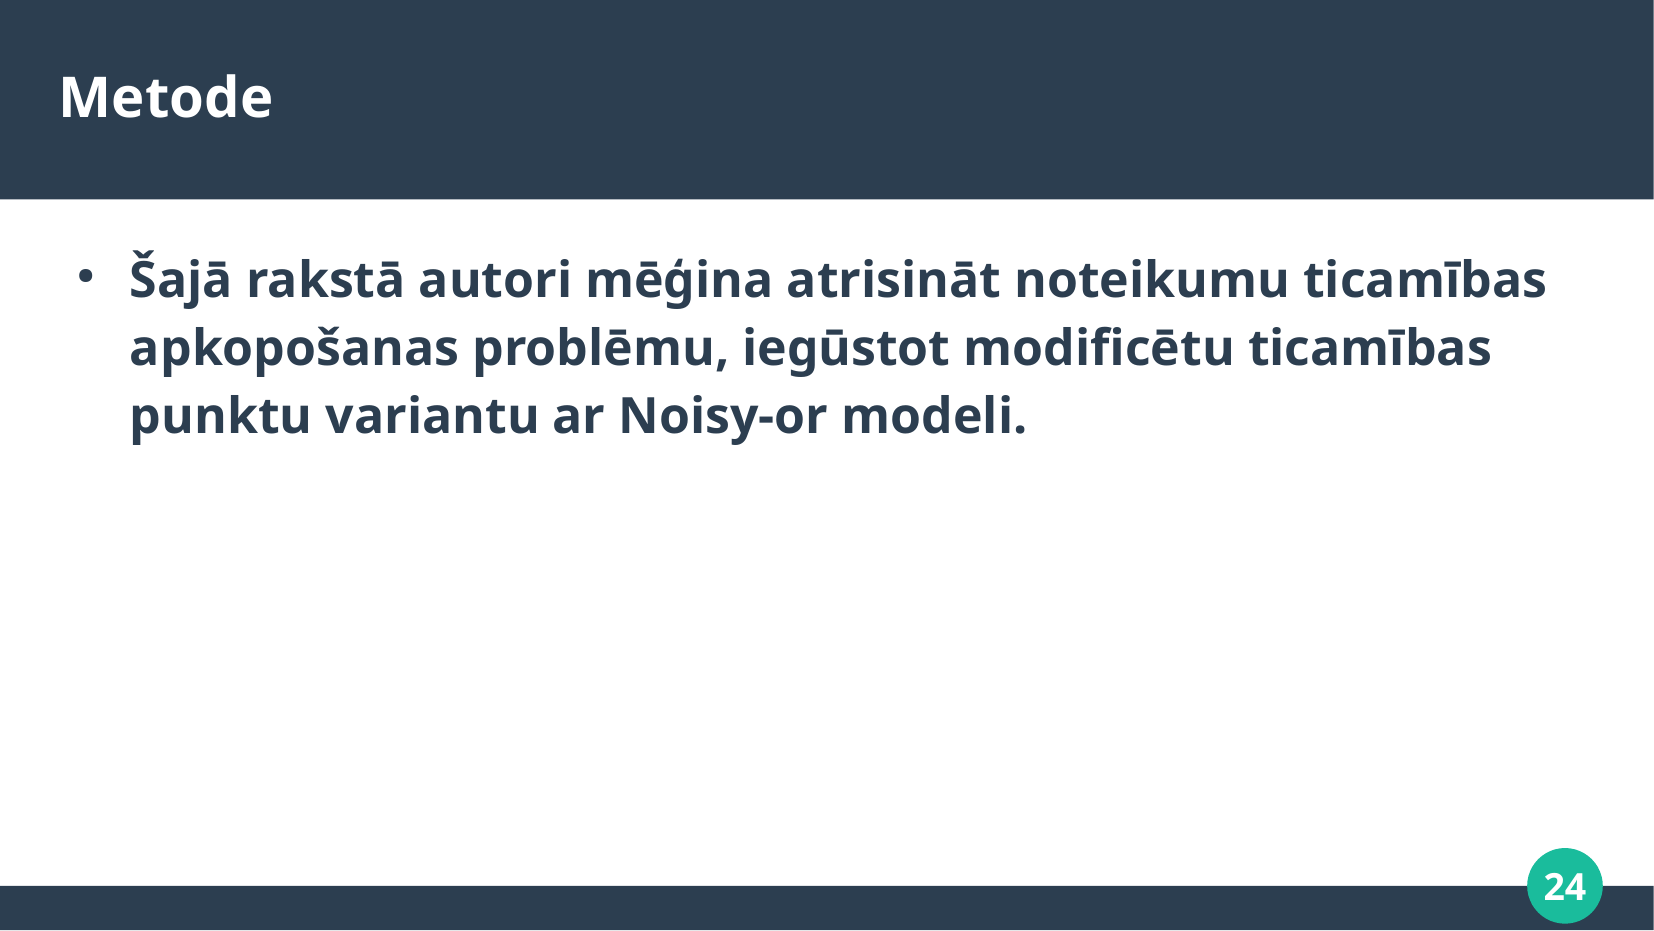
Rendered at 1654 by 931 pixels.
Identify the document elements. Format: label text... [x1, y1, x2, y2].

title Metode [59, 37, 1595, 155]
list Šajā rakstā autori mēģina atrisināt noteikumu ticamības apkopošanas problēmu, iegūstot modificētu ticamības punktu variantu ar Noisy-or modeli. [59, 243, 1595, 864]
